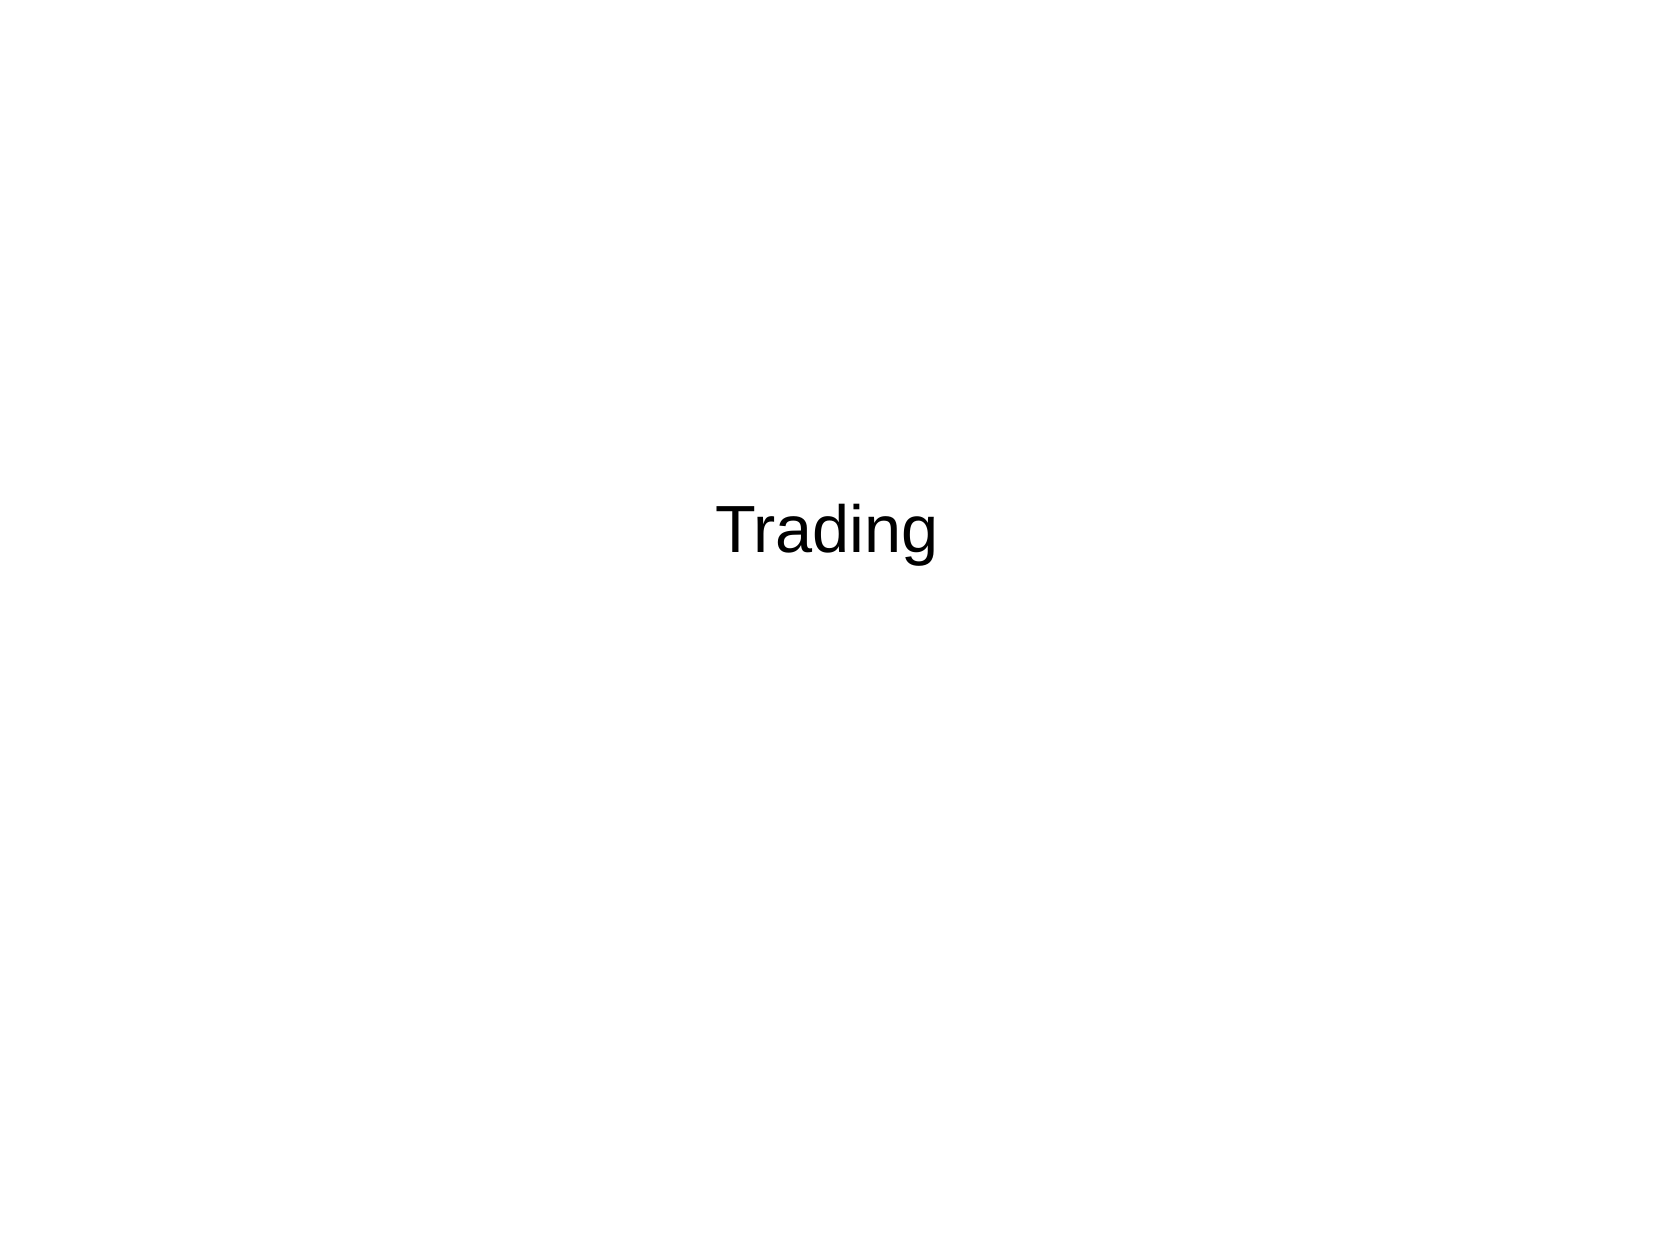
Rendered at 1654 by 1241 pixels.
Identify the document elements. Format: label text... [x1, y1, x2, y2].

subtitle Trading [82, 49, 1571, 1010]
